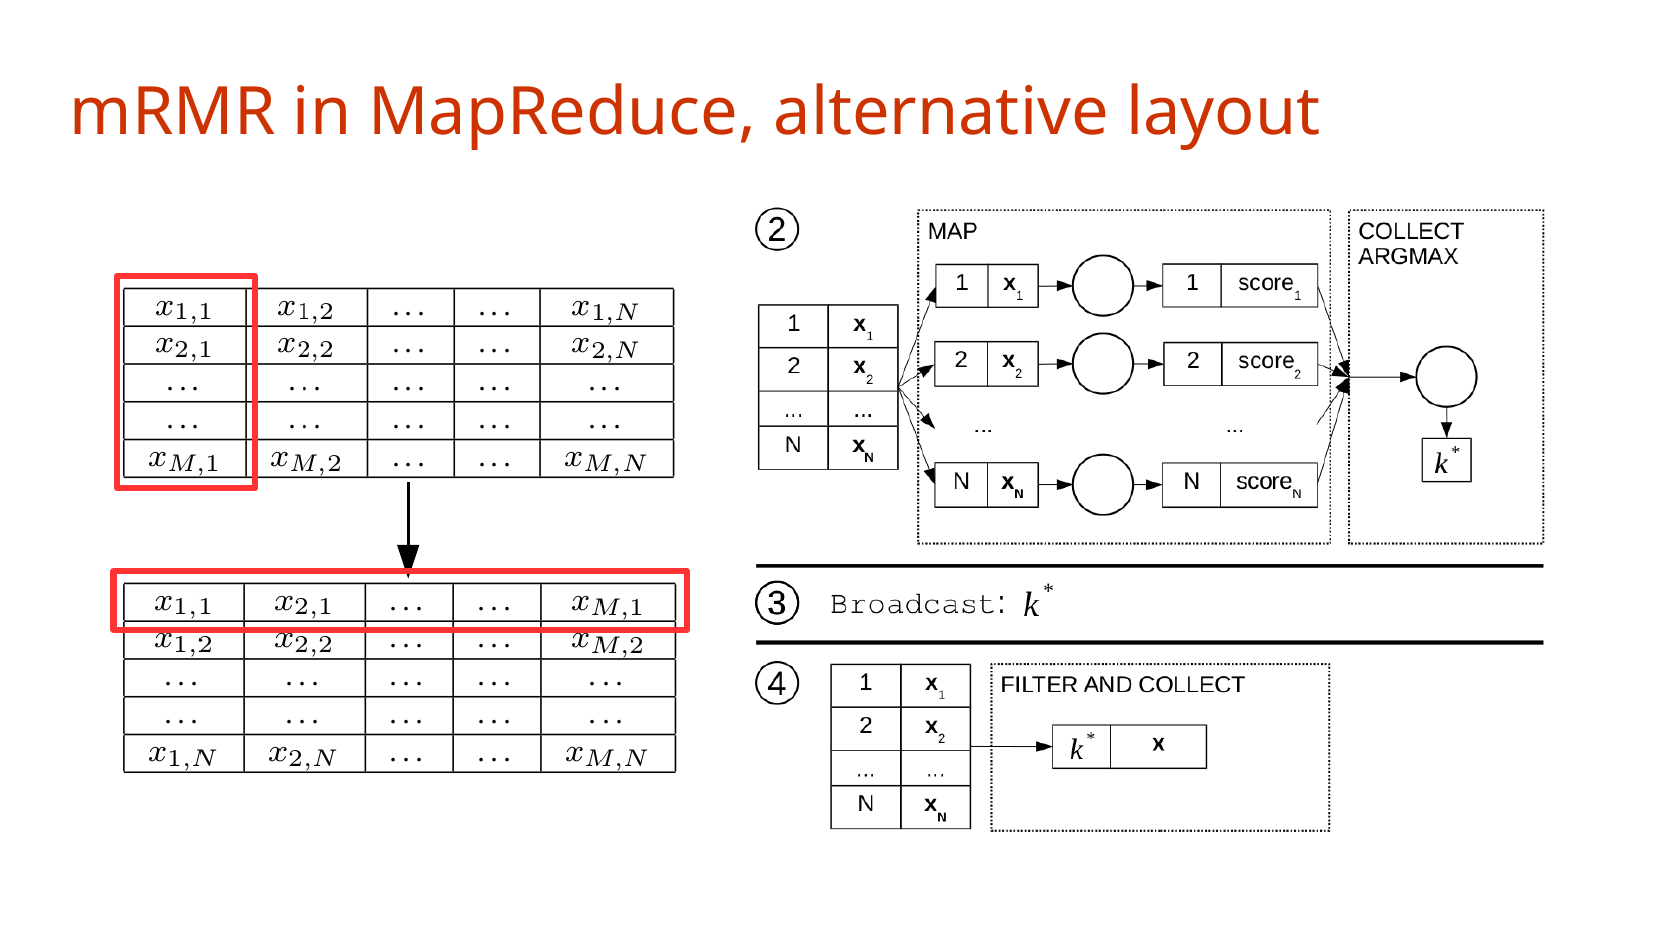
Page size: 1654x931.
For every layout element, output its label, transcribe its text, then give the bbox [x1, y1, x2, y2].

picture [258, 280, 678, 483]
text_box mRMR in MapReduce, alternative layout [54, 55, 1203, 153]
picture [120, 578, 682, 627]
picture [120, 633, 682, 774]
picture [748, 196, 1551, 835]
picture [120, 280, 252, 483]
